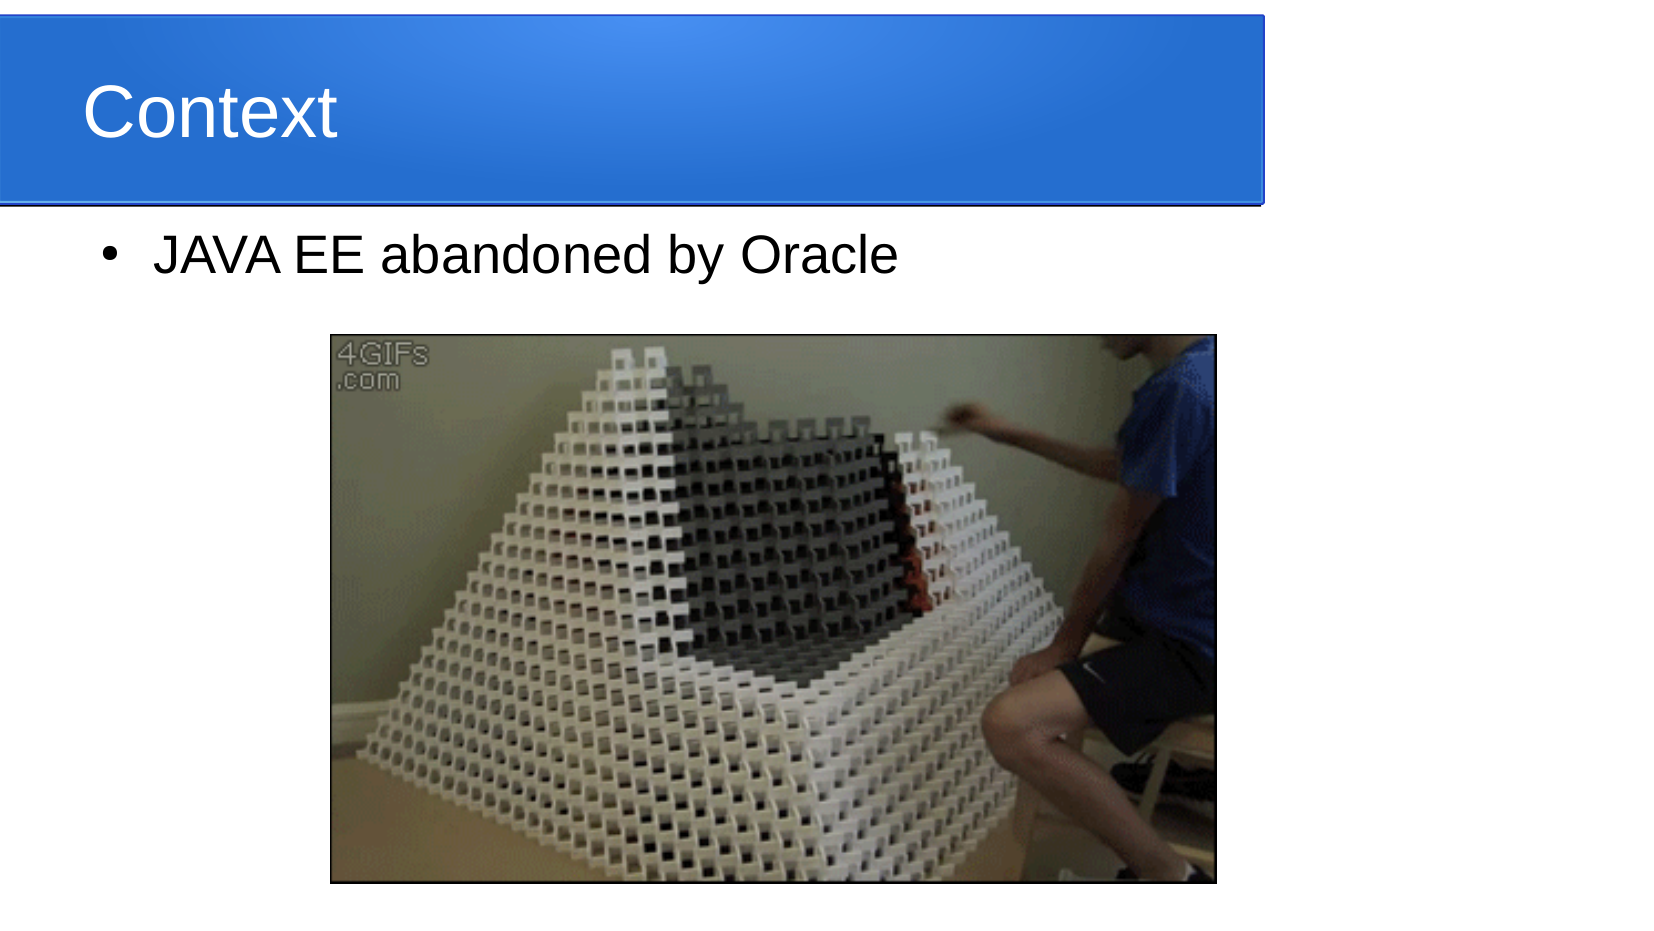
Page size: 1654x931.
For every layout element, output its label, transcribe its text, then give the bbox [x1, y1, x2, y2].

picture [330, 334, 1217, 884]
list JAVA EE abandoned by Oracle [82, 224, 1571, 331]
title Context [82, 35, 1235, 189]
